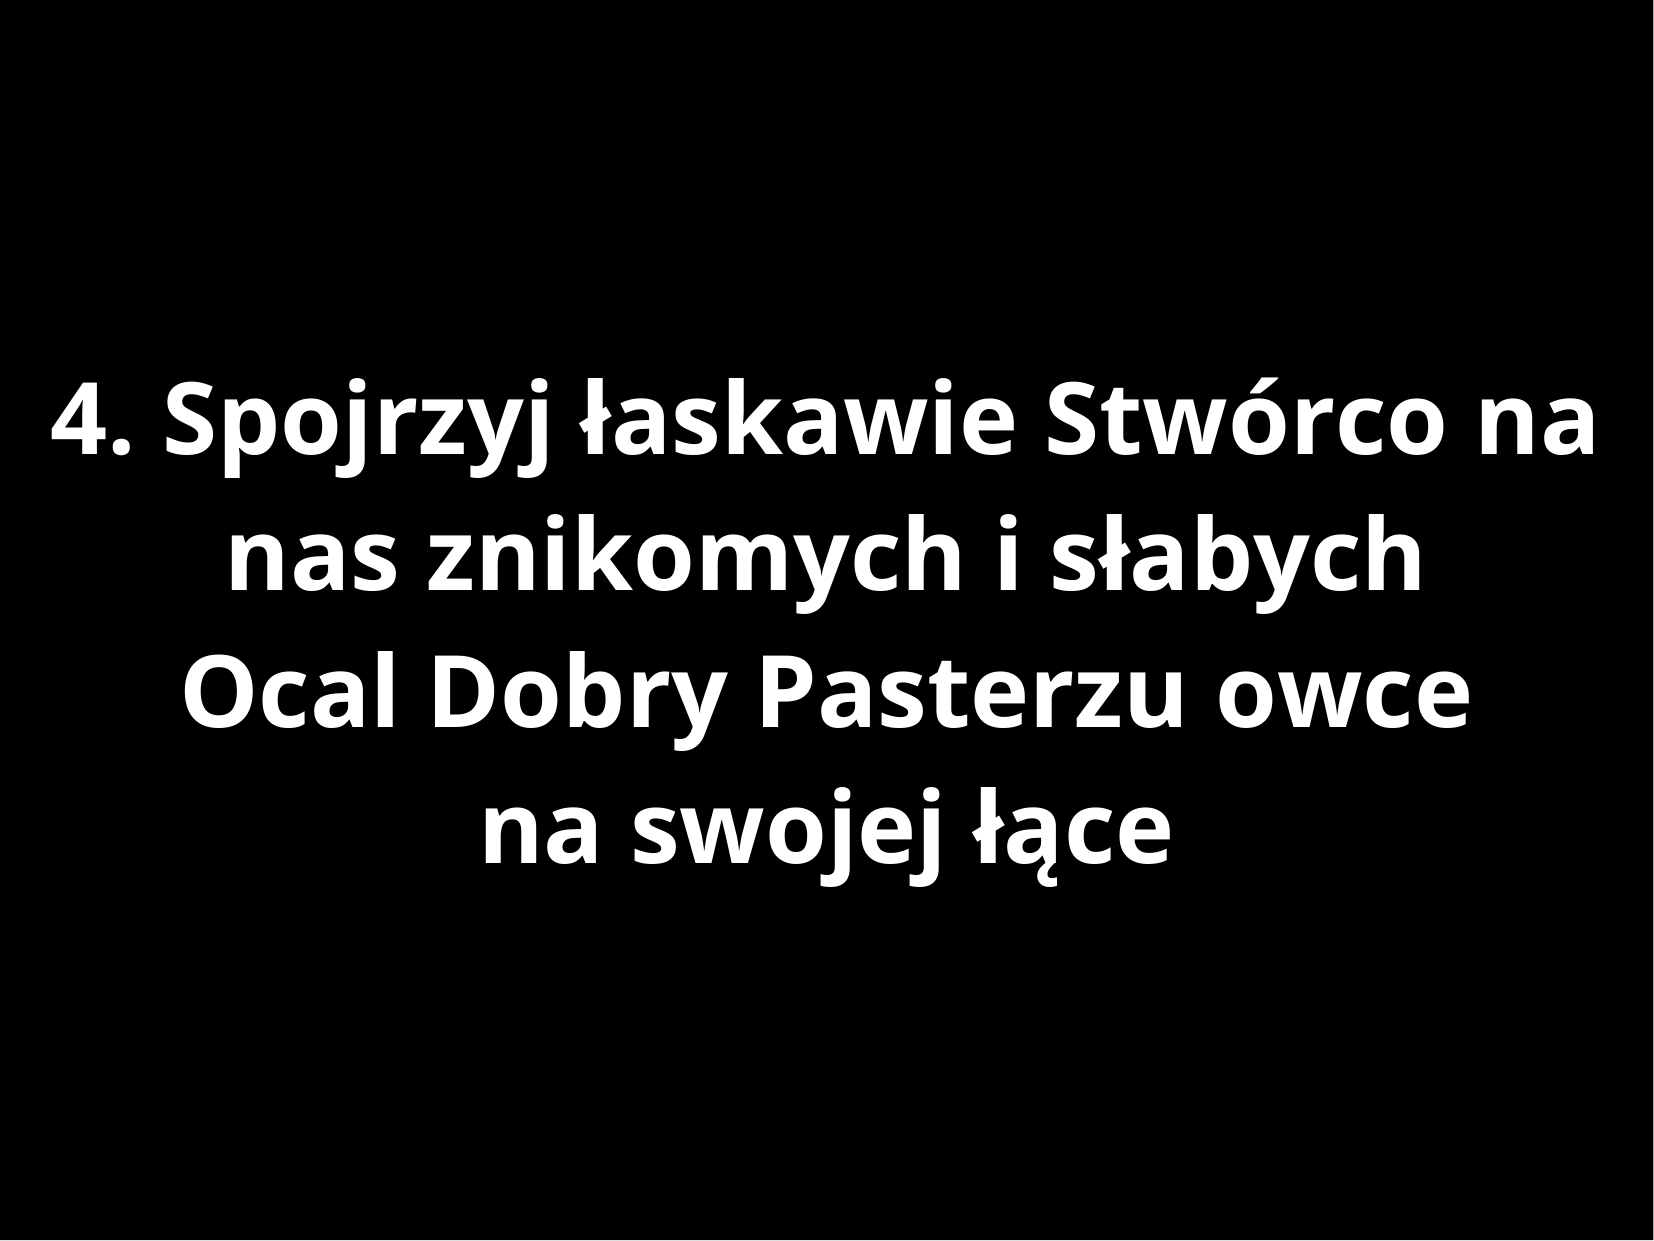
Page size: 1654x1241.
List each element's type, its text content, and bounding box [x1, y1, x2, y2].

title 4. Spojrzyj łaskawie Stwórco na nas znikomych i słabych Ocal Dobry Pasterzu owce na swojej łące [0, 0, 1654, 1241]
